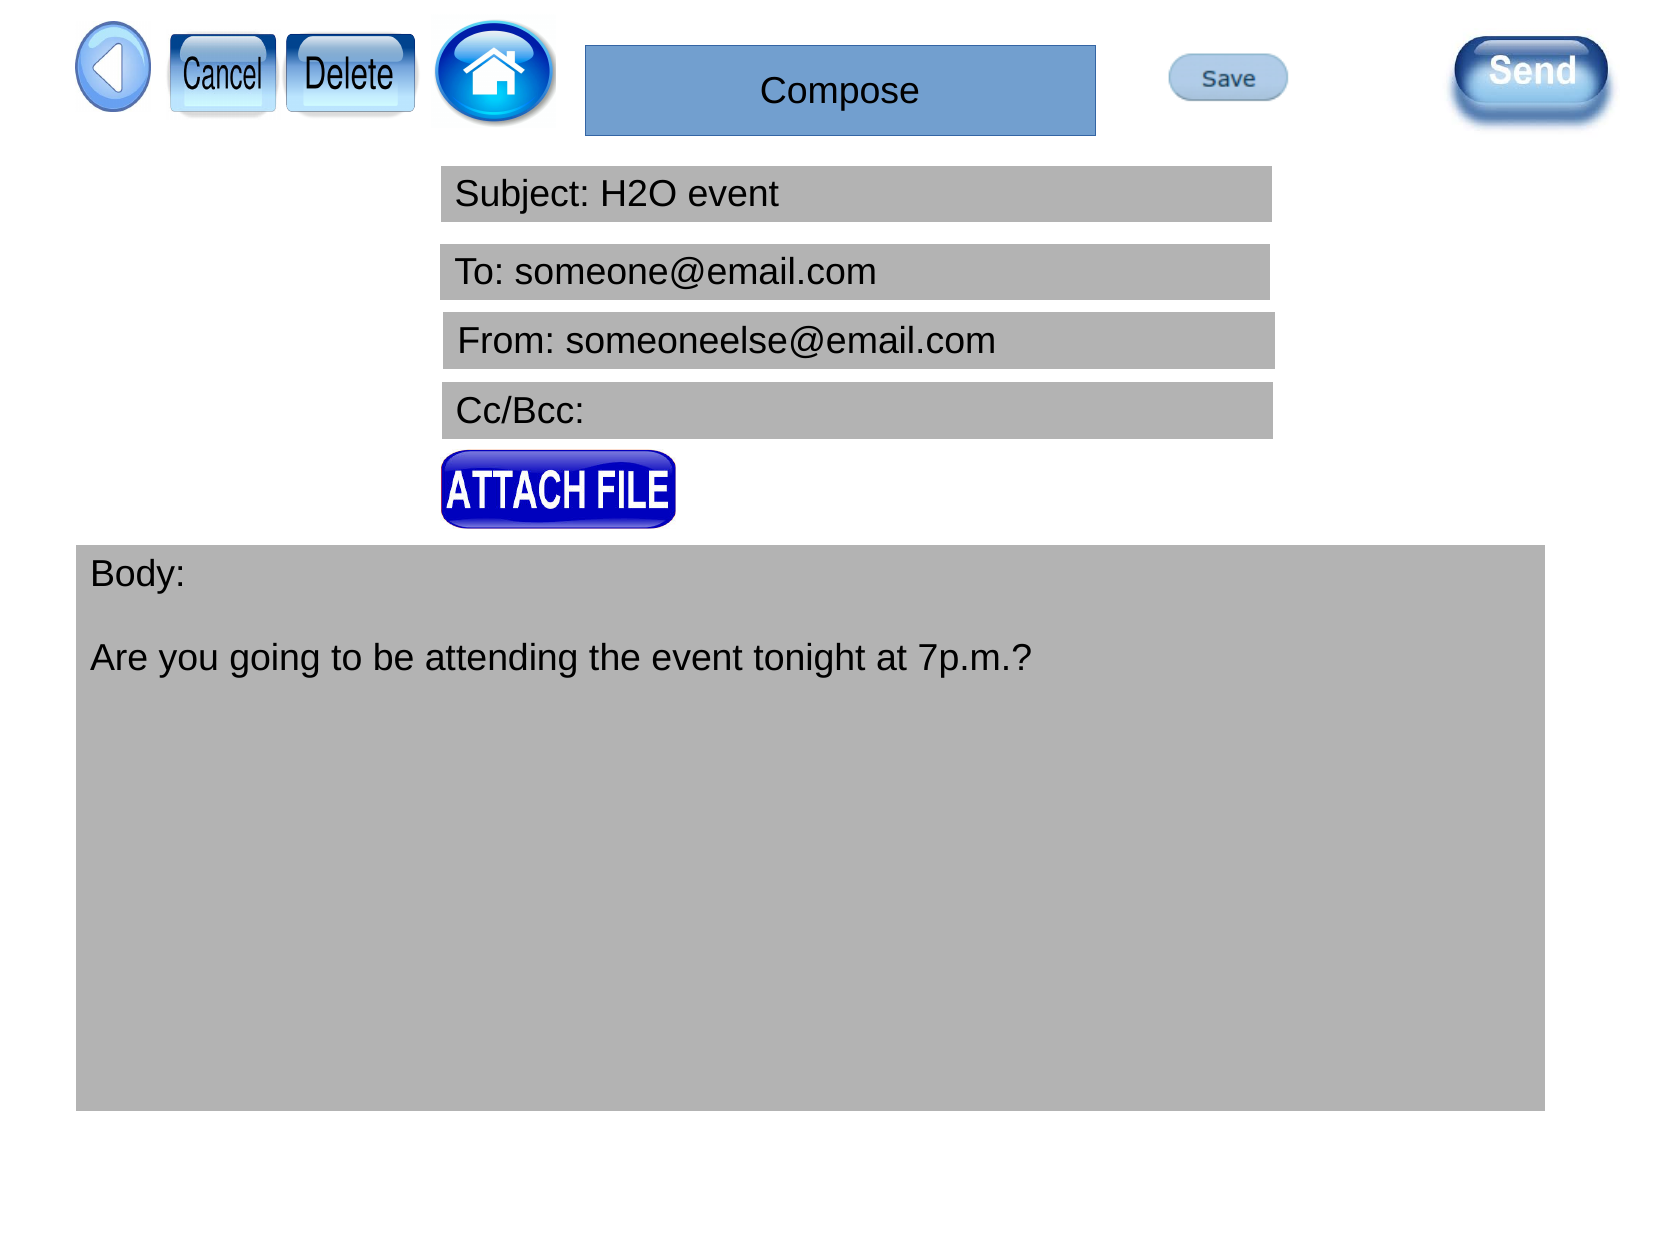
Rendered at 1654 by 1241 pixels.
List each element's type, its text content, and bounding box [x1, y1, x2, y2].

picture [75, 21, 151, 112]
picture [440, 449, 676, 529]
picture [165, 29, 421, 121]
picture [1141, 42, 1291, 106]
picture [1440, 4, 1622, 151]
table_header Subject: H2O event [441, 166, 1272, 222]
picture [431, 14, 556, 128]
table_header To: someone@email.com [440, 244, 1270, 300]
table_header Cc/Bcc: [442, 382, 1273, 439]
table_header Body: Are you going to be attending the event tonight at 7p.m.? [76, 545, 1545, 1111]
text_box Compose [585, 45, 1096, 136]
table_header From: someoneelse@email.com [443, 312, 1275, 369]
